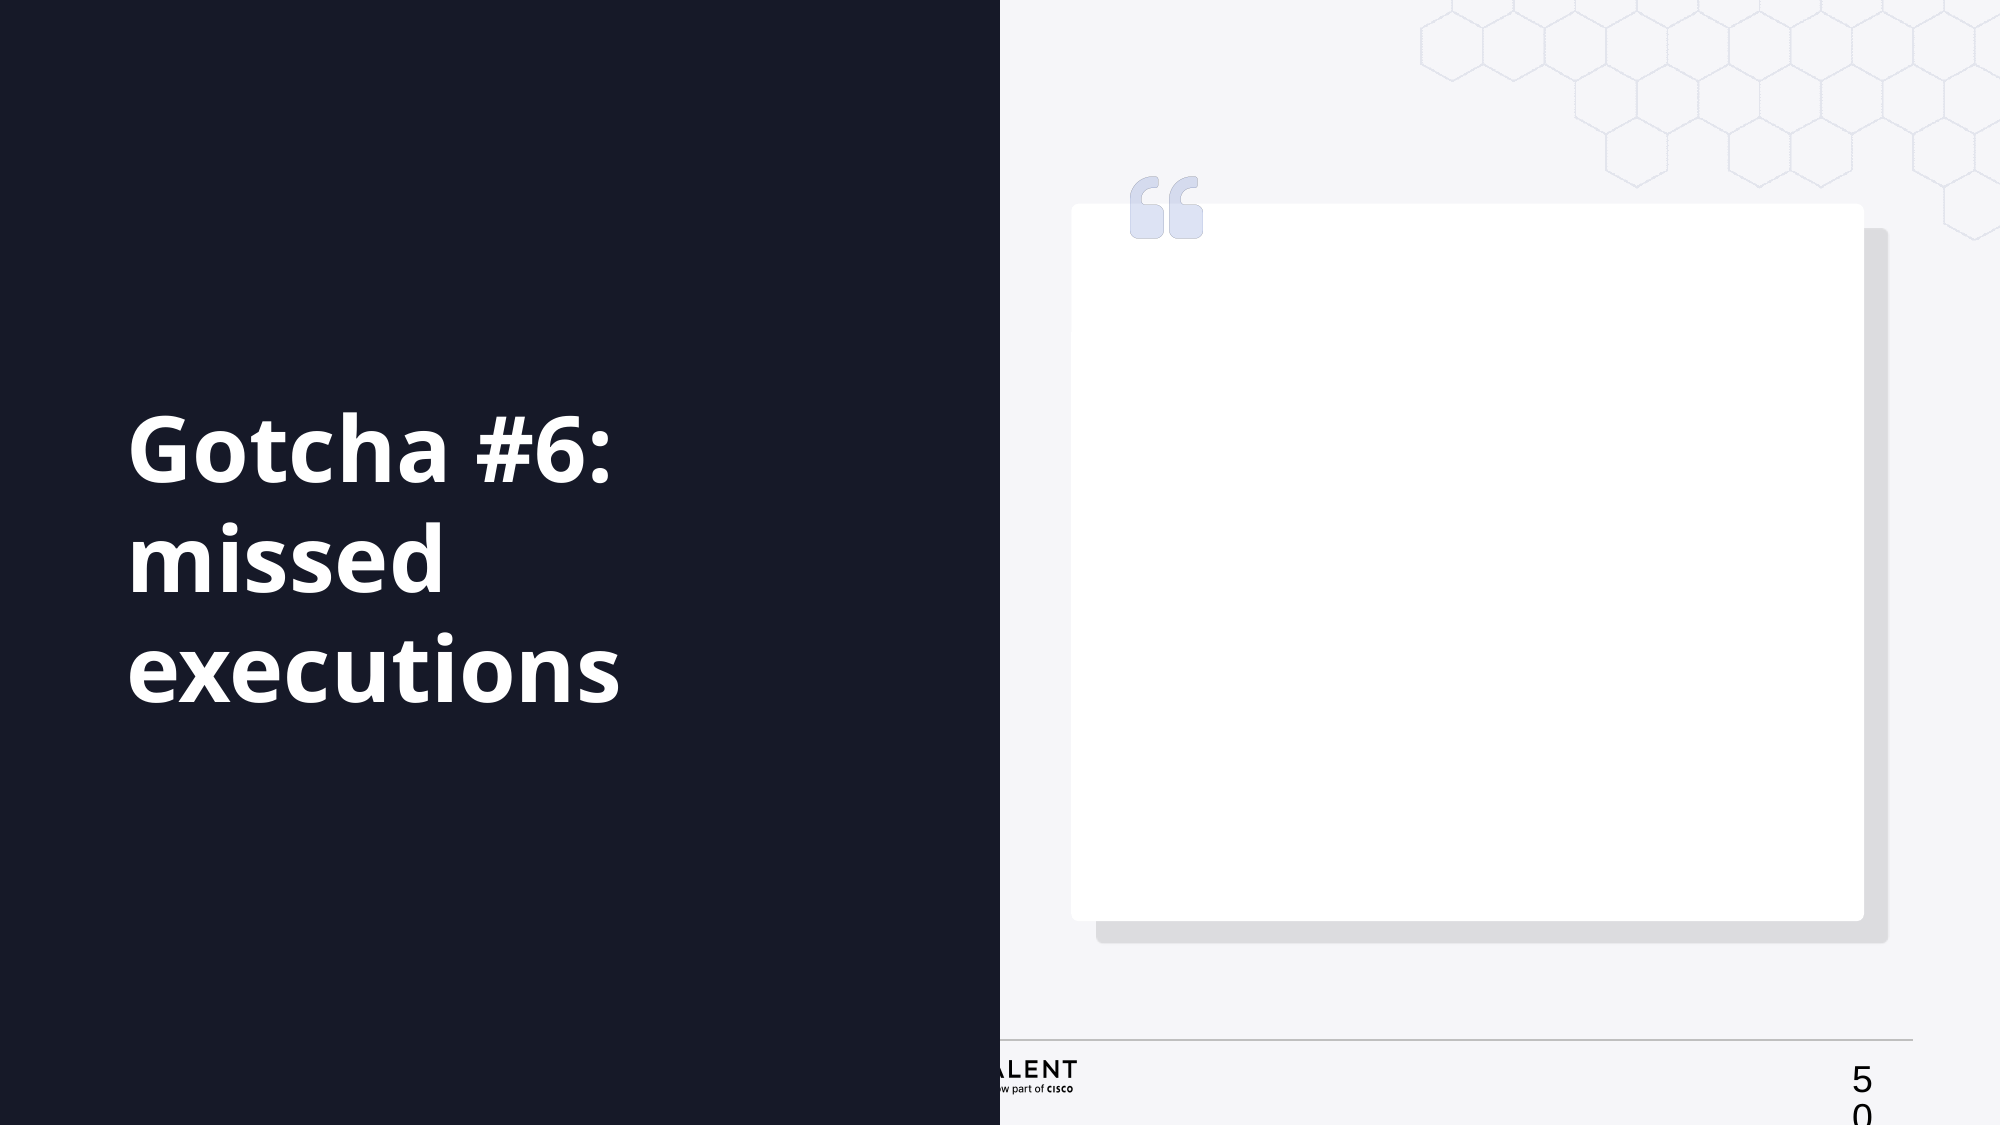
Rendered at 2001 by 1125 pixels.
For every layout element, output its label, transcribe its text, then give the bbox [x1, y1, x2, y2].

picture [1857, 1107, 1868, 1125]
list Gotcha #6: missed executions [110, 383, 871, 621]
picture [1000, 0, 2000, 1125]
